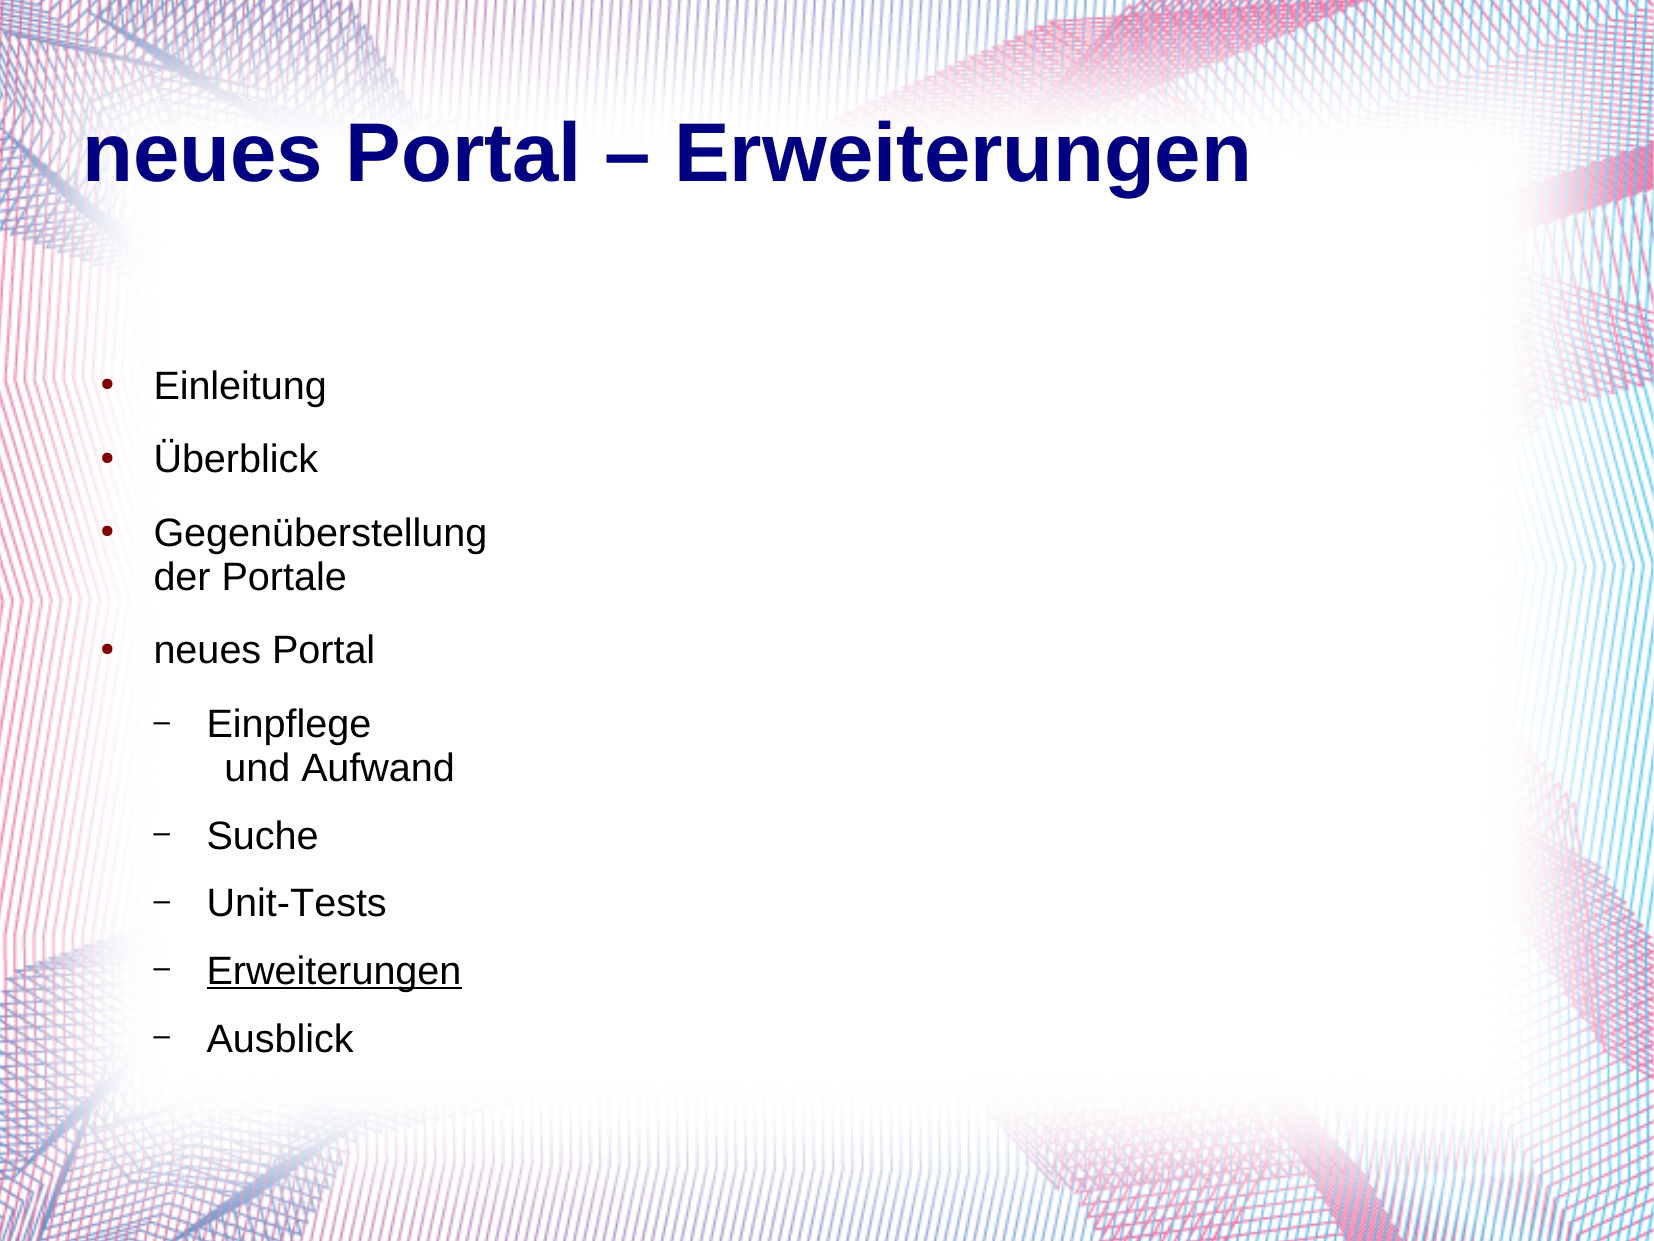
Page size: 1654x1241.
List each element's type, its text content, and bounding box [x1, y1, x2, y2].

title neues Portal – Erweiterungen [82, 49, 1571, 257]
list Einleitung Überblick Gegenüberstellung der Portale neues Portal Einpflege und Aufwand Suche Unit-Tests Erweiterungen Ausblick [82, 290, 520, 1109]
picture [0, 0, 1654, 1241]
